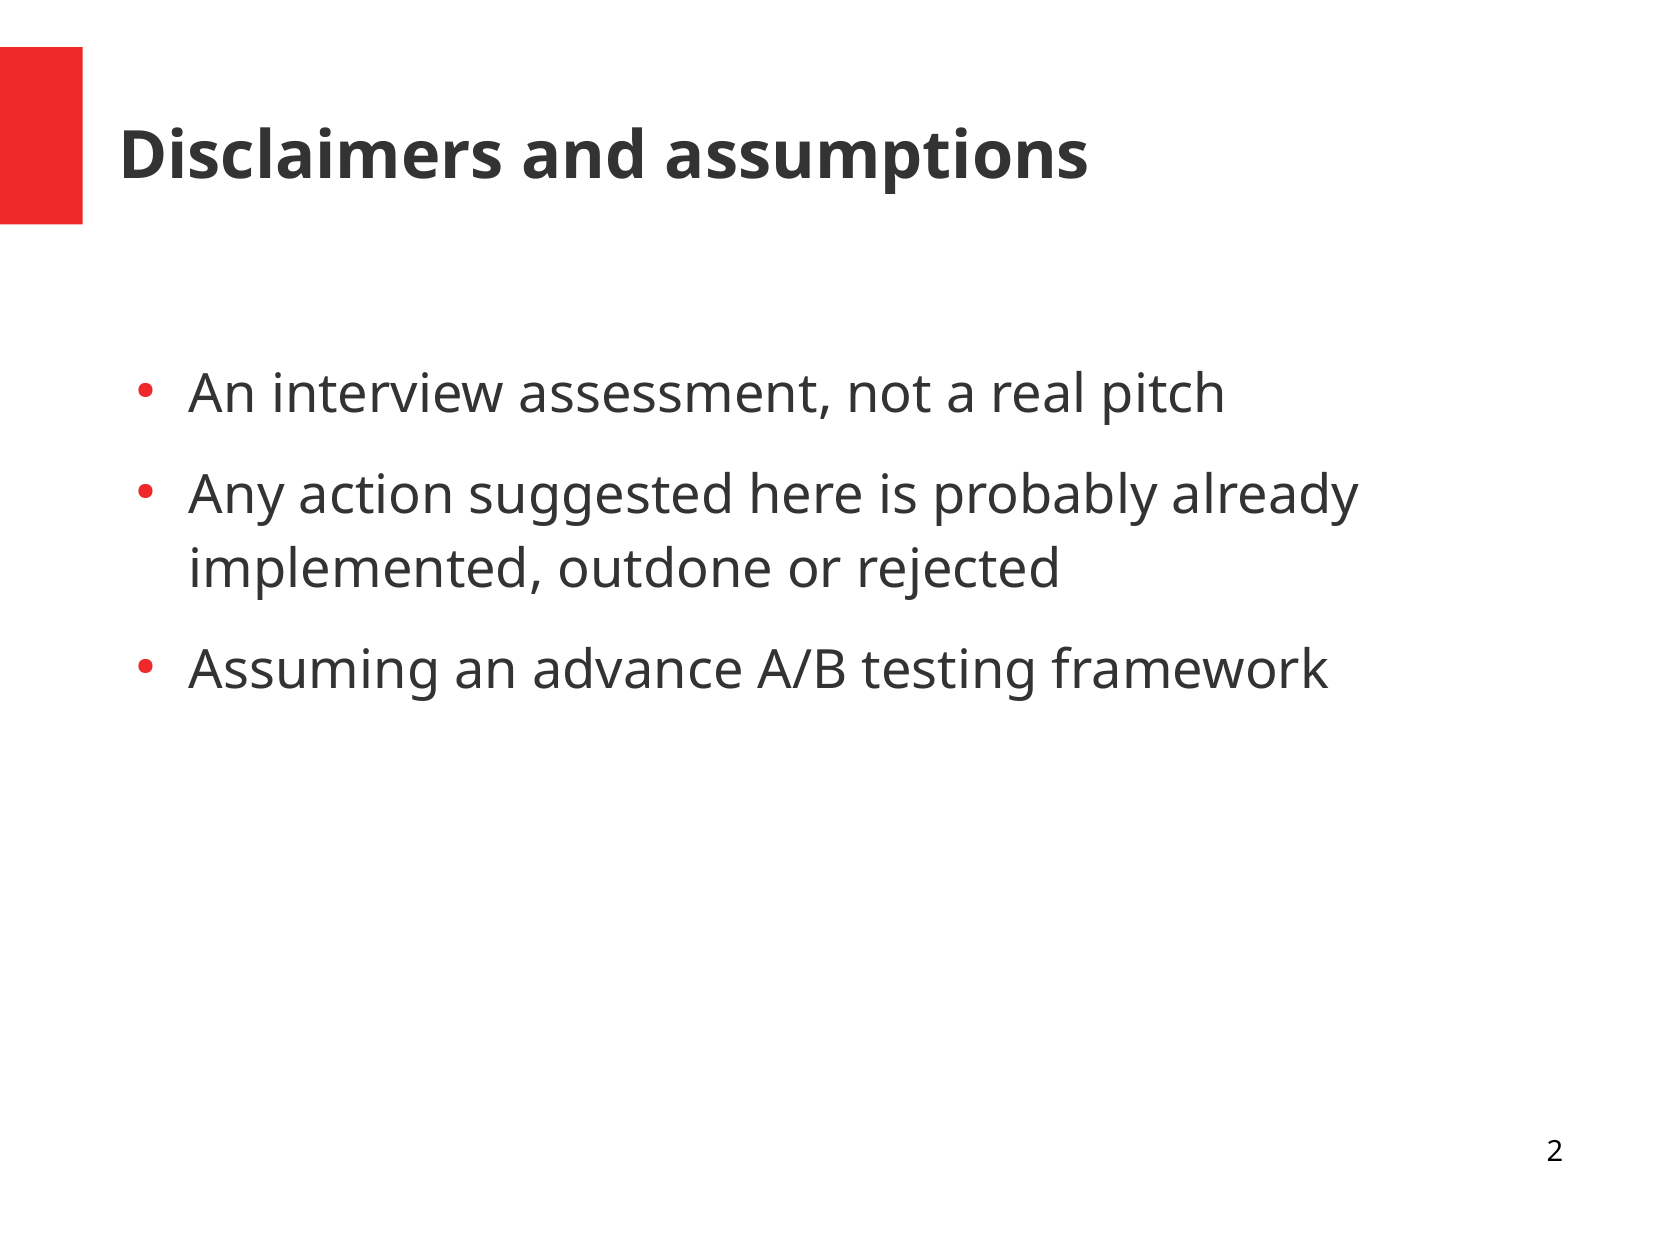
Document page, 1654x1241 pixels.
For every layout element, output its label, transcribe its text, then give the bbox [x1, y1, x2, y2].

list An interview assessment, not a real pitch Any action suggested here is probably already implemented, outdone or rejected Assuming an advance A/B testing framework [118, 354, 1536, 1074]
title Disclaimers and assumptions [118, 113, 1571, 192]
